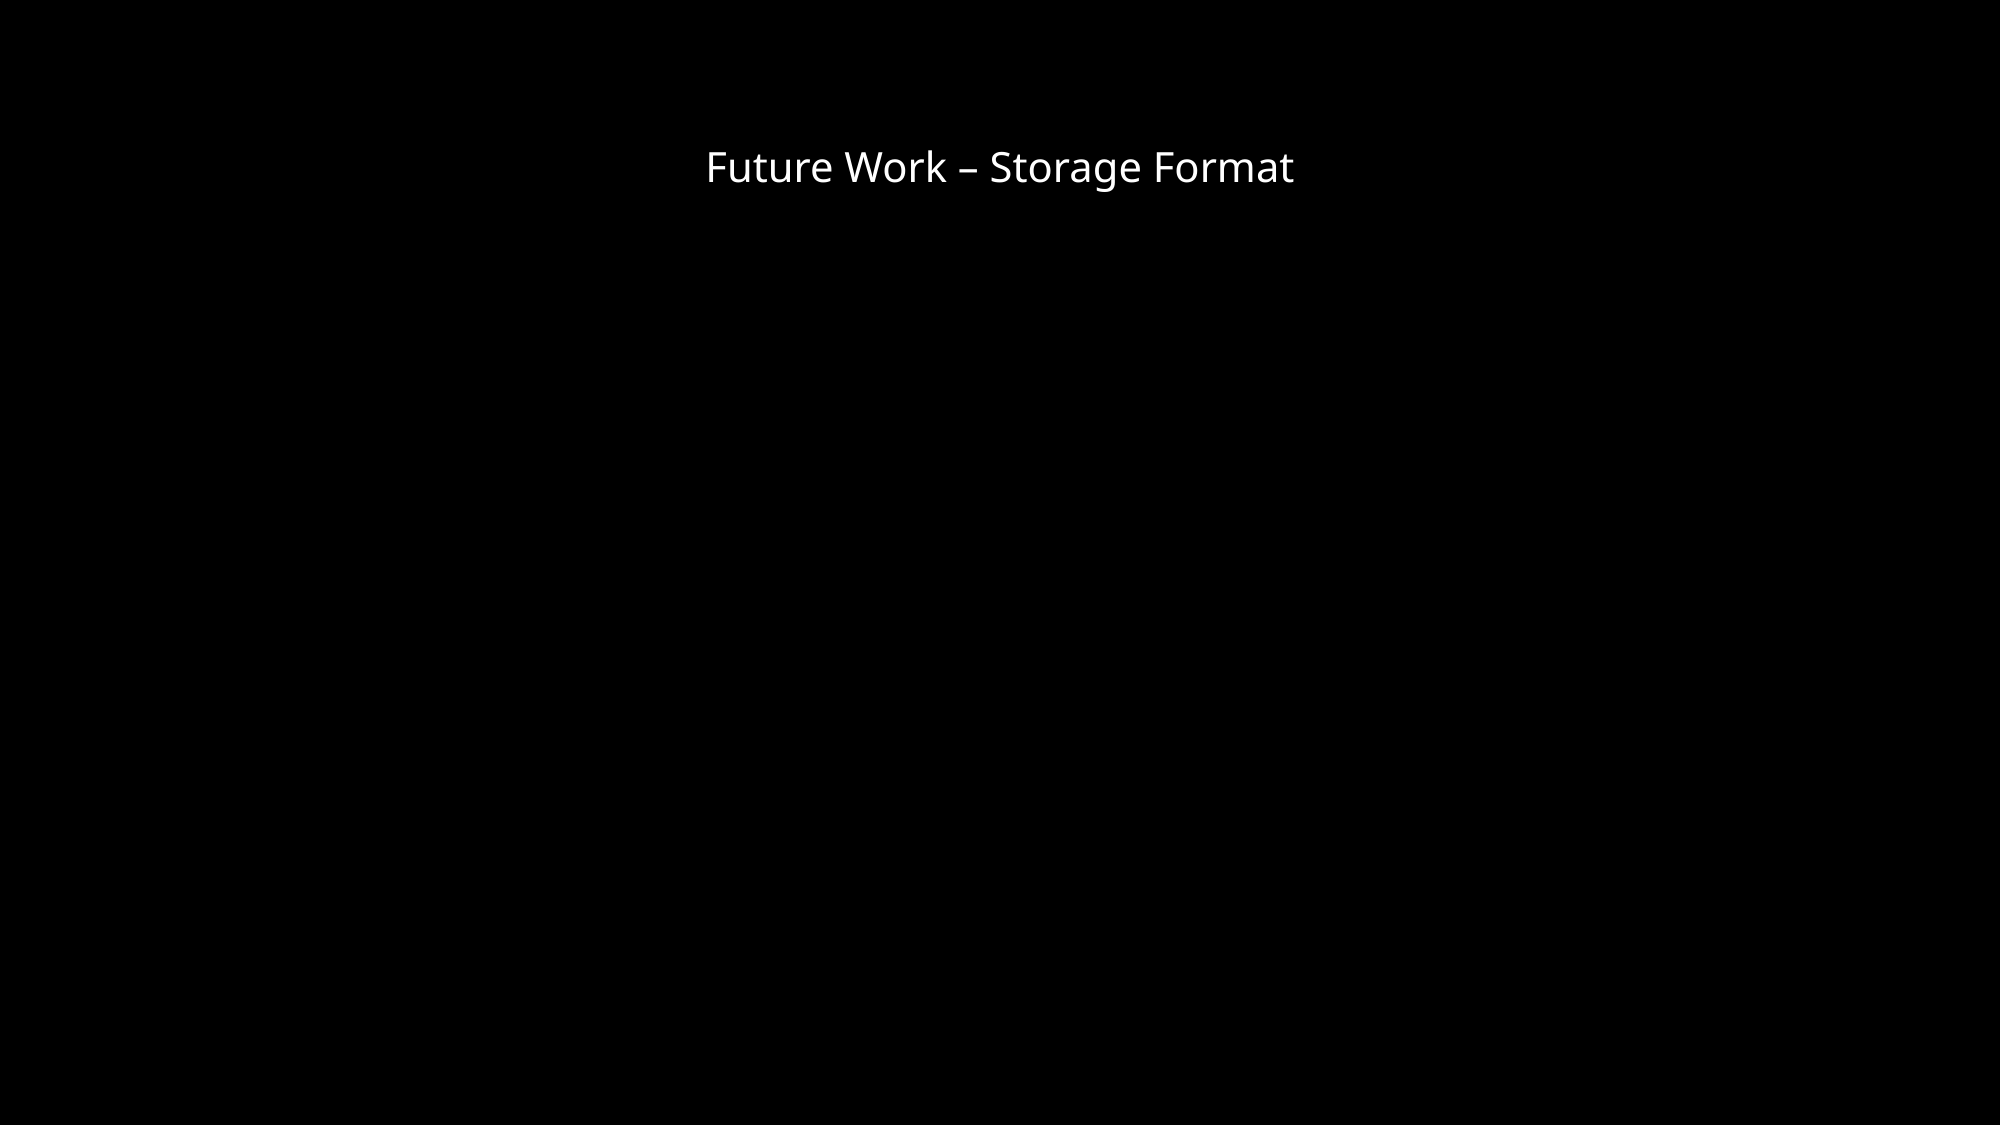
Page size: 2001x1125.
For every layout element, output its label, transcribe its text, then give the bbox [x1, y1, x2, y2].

title Future Work – Storage Format [137, 59, 1863, 278]
